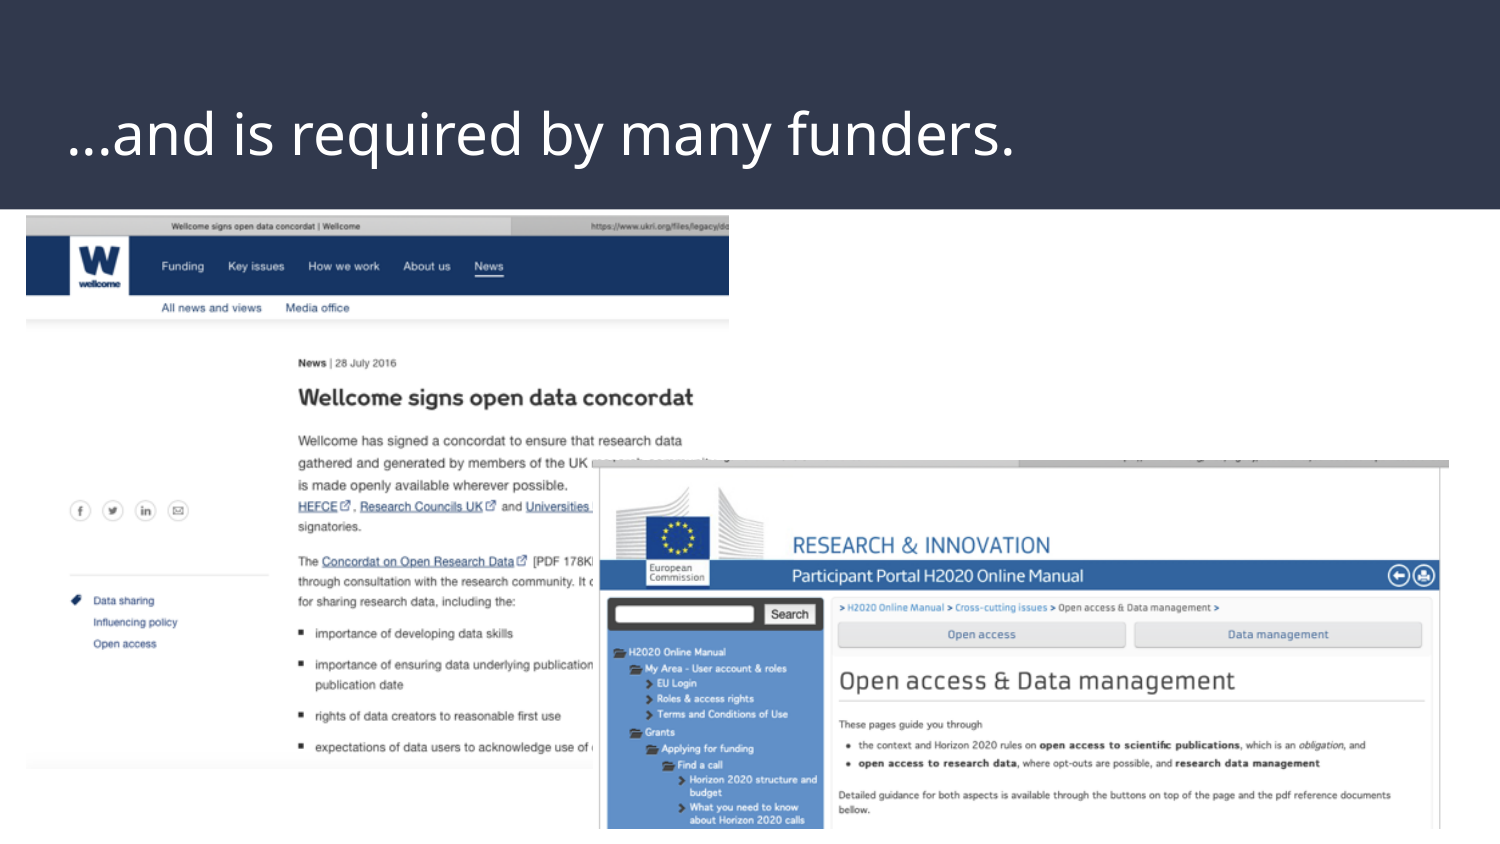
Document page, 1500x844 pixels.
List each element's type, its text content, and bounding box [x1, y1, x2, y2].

title ...and is required by many funders. [51, 82, 1449, 185]
picture [26, 215, 1449, 829]
